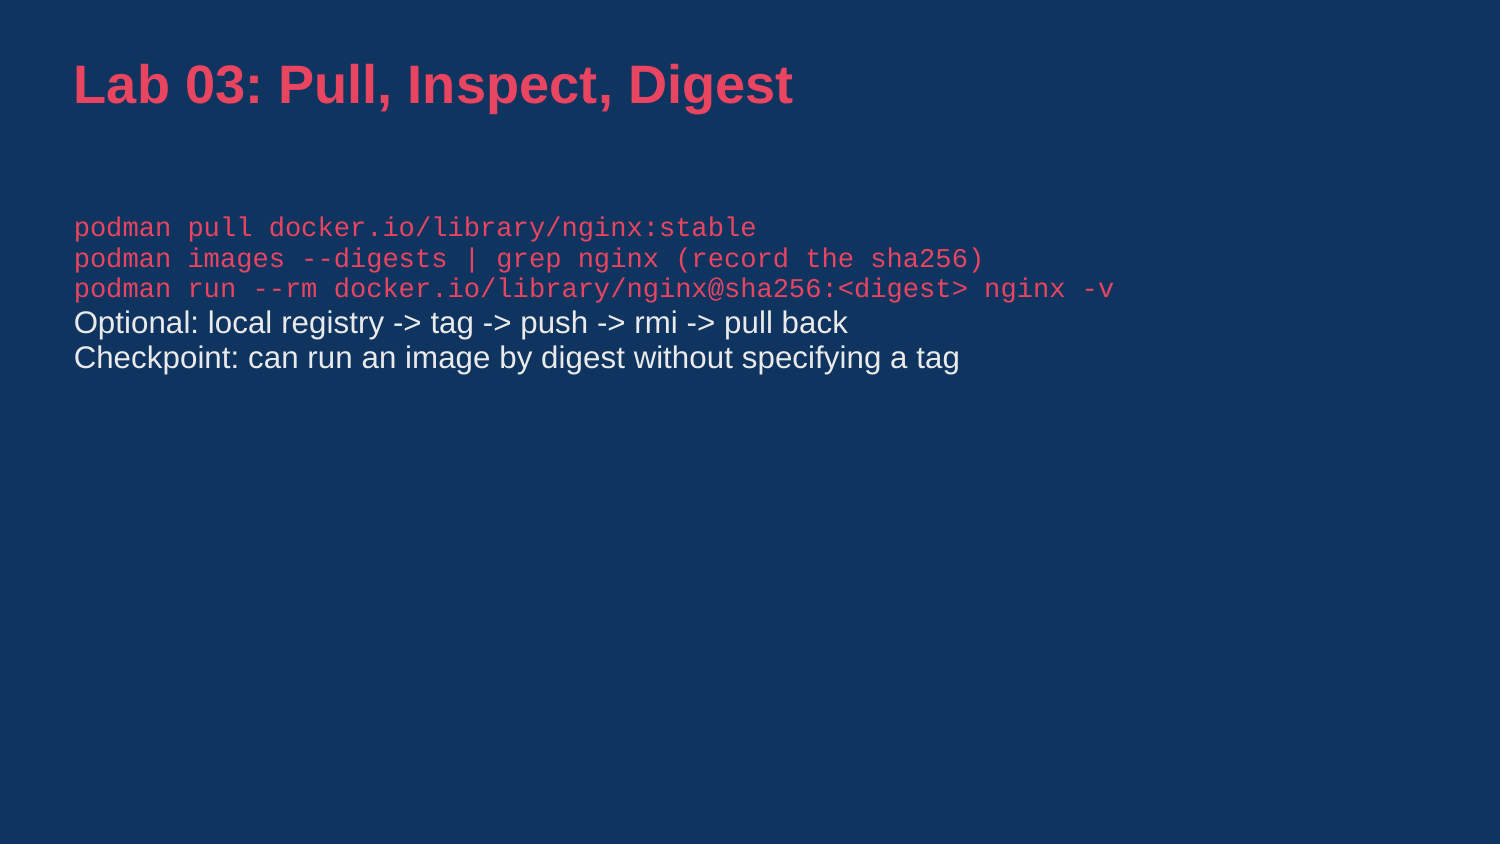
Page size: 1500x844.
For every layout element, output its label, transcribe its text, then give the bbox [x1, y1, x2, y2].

text_box podman pull docker.io/library/nginx:stable podman images --digests | grep nginx (record the sha256) podman run --rm docker.io/library/nginx@sha256:<digest> nginx -v Optional: local registry -> tag -> push -> rmi -> pull back Checkpoint: can run an image by digest without specifying a tag [59, 206, 1441, 798]
title Lab 03: Pull, Inspect, Digest [59, 47, 1441, 166]
